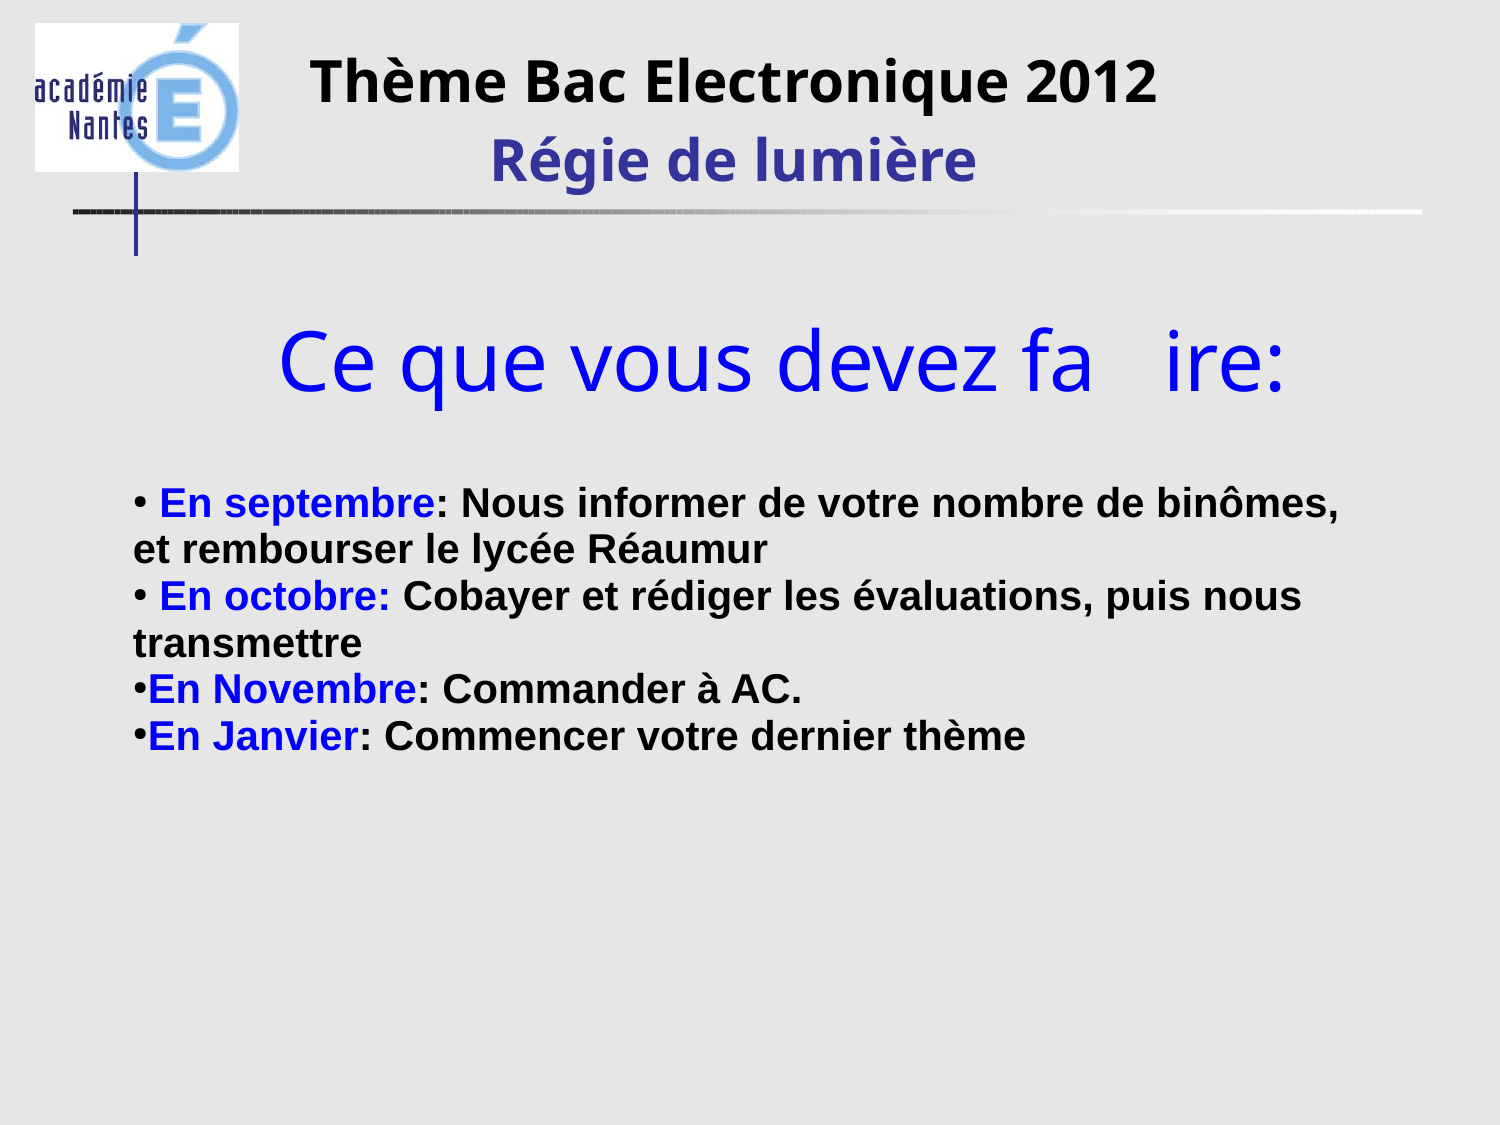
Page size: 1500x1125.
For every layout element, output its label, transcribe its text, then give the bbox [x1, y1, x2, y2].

text_box Ce que vous devez fa ire: [262, 295, 1239, 427]
text_box [138, 209, 1422, 215]
text_box Thème Bac Electronique 2012 Régie de lumière [263, 32, 1206, 190]
text_box En septembre: Nous informer de votre nombre de binômes, et rembourser le lycée Réaumur En octobre: Cobayer et rédiger les évaluations, puis nous transmettre En Novembre: Commander à AC. En Janvier: Commencer votre dernier thème [118, 472, 1359, 773]
text_box [72, 209, 134, 215]
picture [35, 23, 239, 172]
